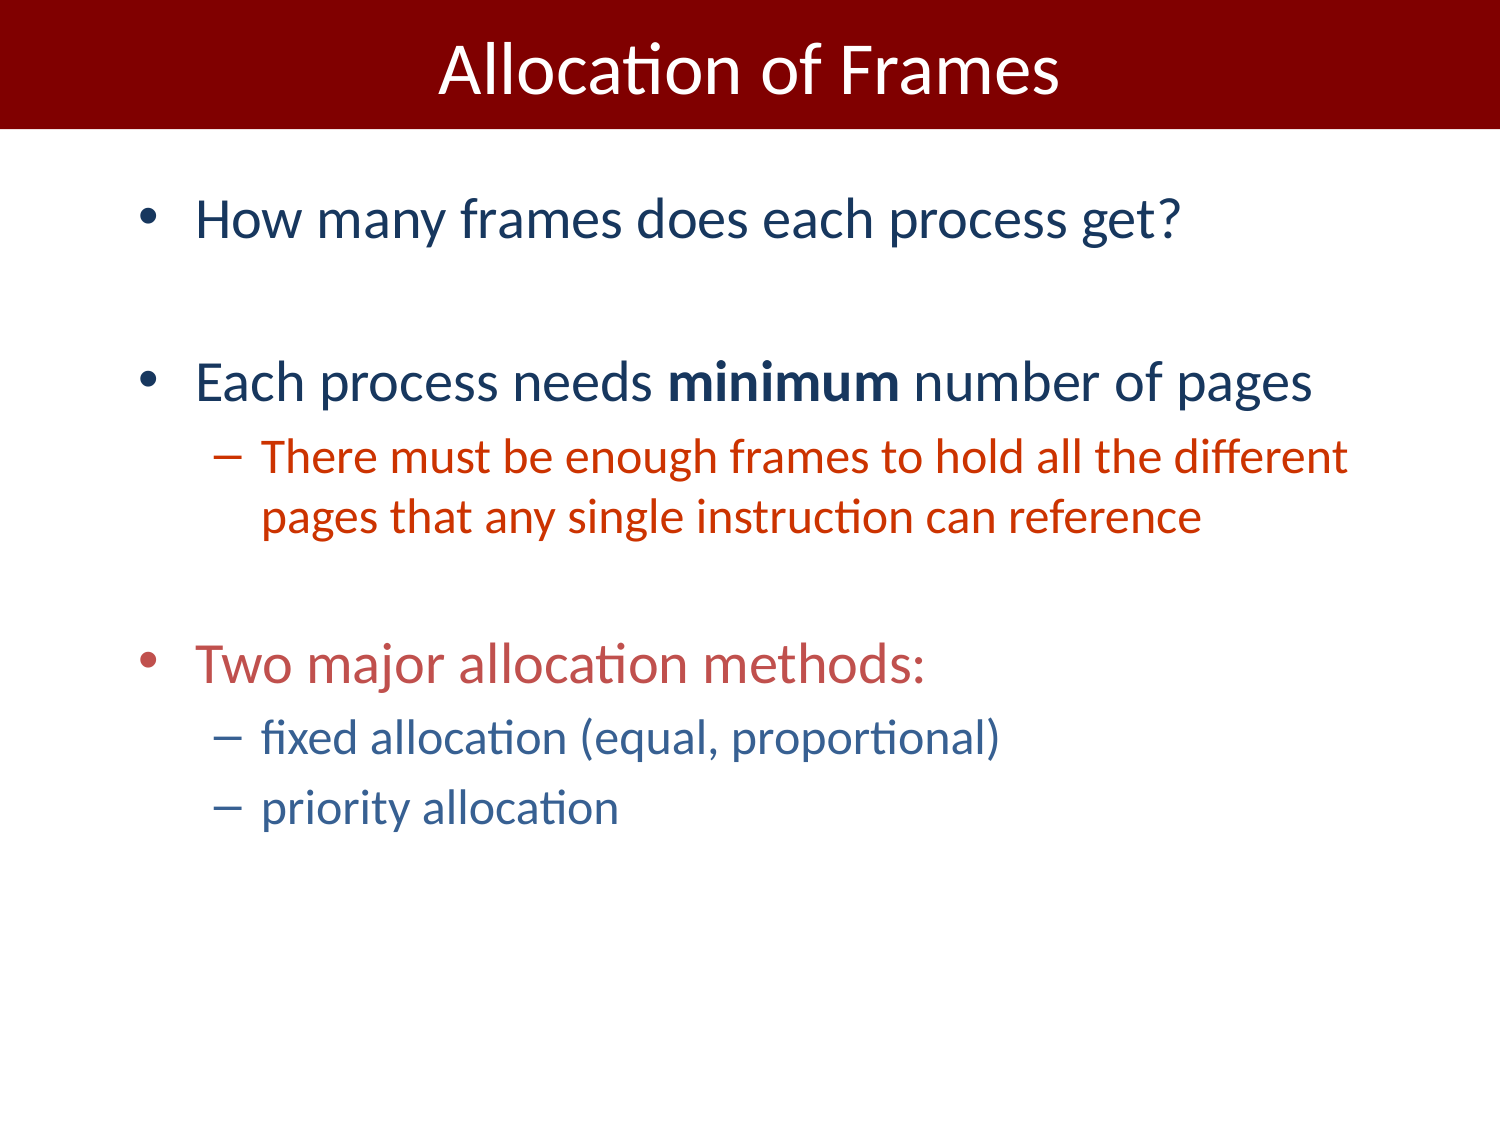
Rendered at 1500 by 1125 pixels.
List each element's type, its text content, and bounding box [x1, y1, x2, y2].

list How many frames does each process get? Each process needs minimum number of pages There must be enough frames to hold all the different pages that any single instruction can reference Two major allocation methods: fixed allocation (equal, proportional) priority allocation [123, 172, 1399, 1032]
title Allocation of Frames [0, 0, 1500, 130]
